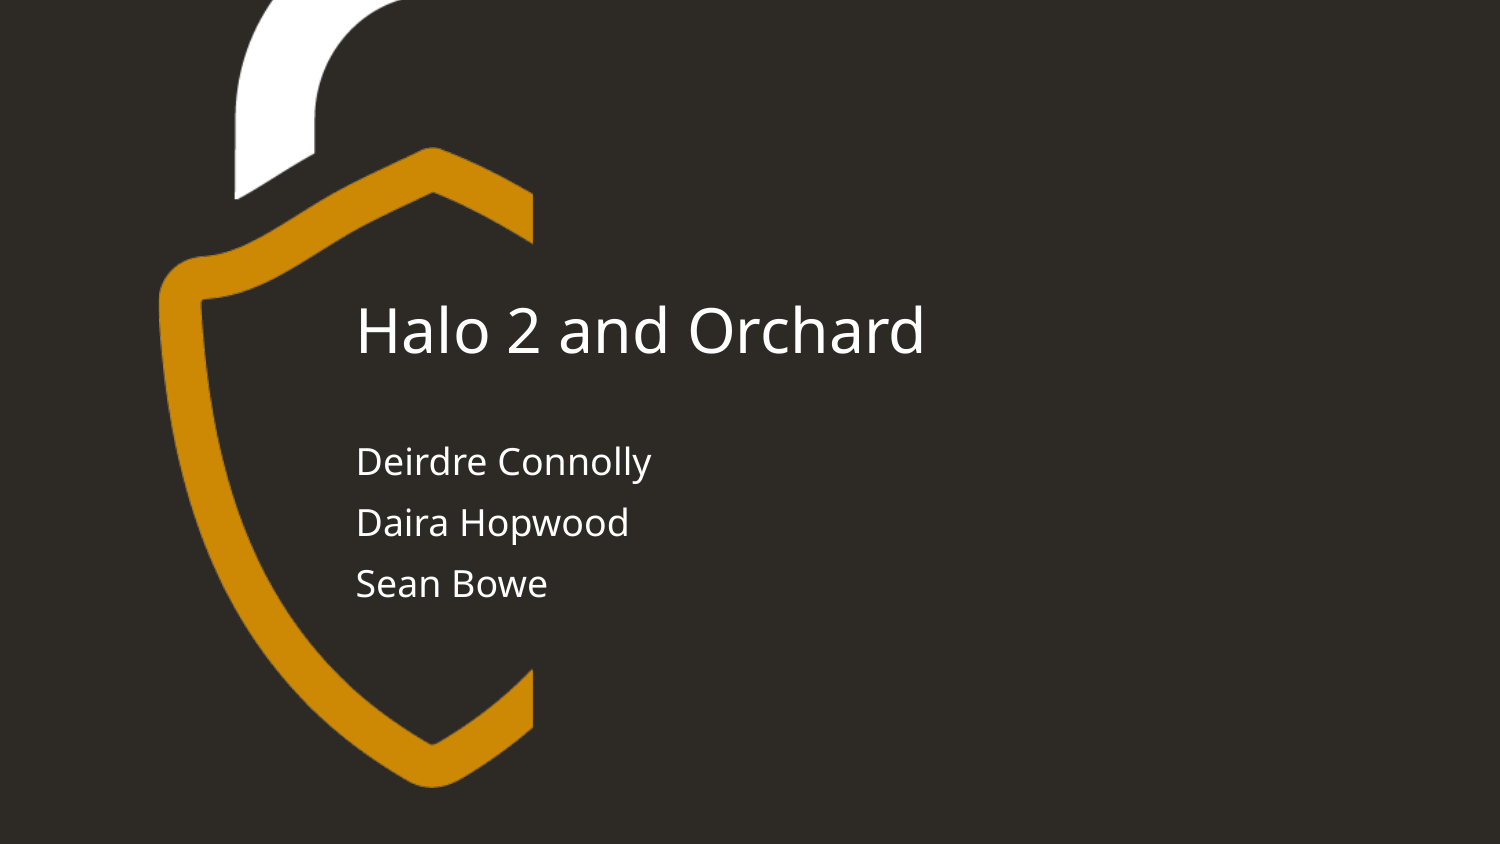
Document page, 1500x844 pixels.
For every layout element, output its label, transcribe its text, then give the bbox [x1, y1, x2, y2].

title Sean Bowe [355, 560, 913, 622]
title Deirdre Connolly [355, 437, 885, 499]
title Halo 2 and Orchard [355, 290, 1440, 454]
picture [158, 0, 534, 788]
title Daira Hopwood [355, 499, 913, 560]
